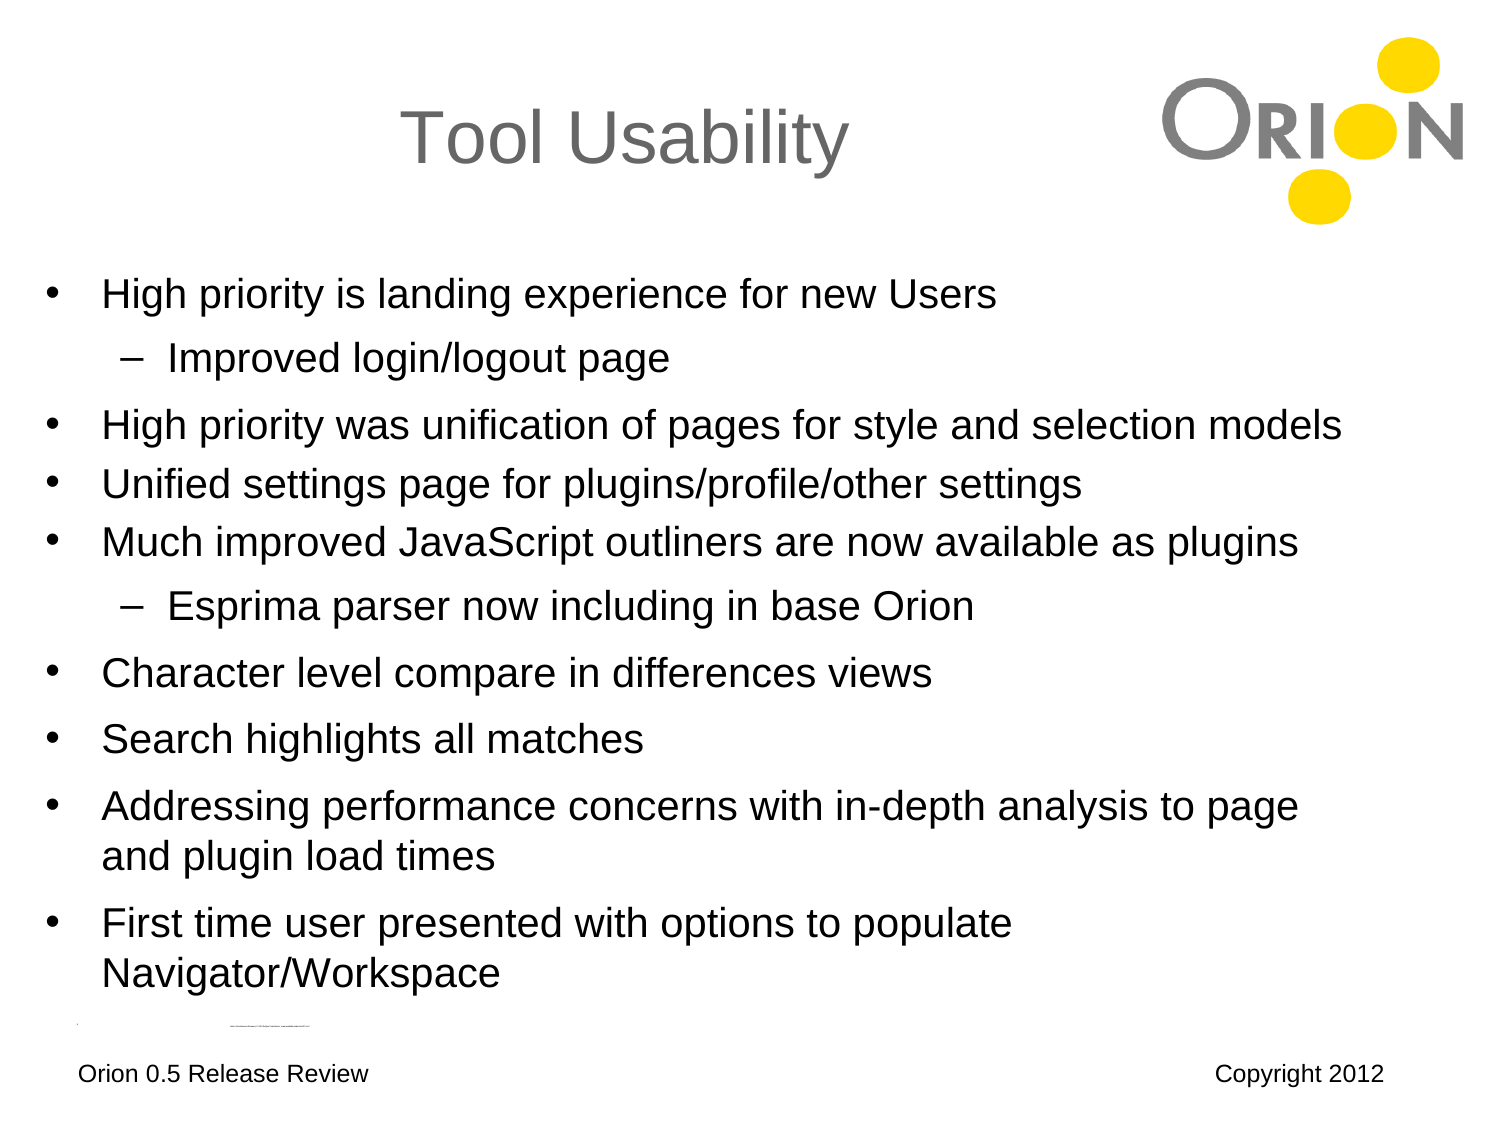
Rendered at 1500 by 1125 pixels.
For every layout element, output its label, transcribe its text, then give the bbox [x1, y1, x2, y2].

picture [1162, 37, 1463, 225]
list High priority is landing experience for new Users Improved login/logout page High priority was unification of pages for style and selection models Unified settings page for plugins/profile/other settings Much improved JavaScript outliners are now available as plugins Esprima parser now including in base Orion Character level compare in differences views Search highlights all matches Addressing performance concerns with in-depth analysis to page and plugin load times First time user presented with options to populate Navigator/Workspace [30, 269, 1381, 1013]
title Tool Usability [74, 45, 1176, 233]
